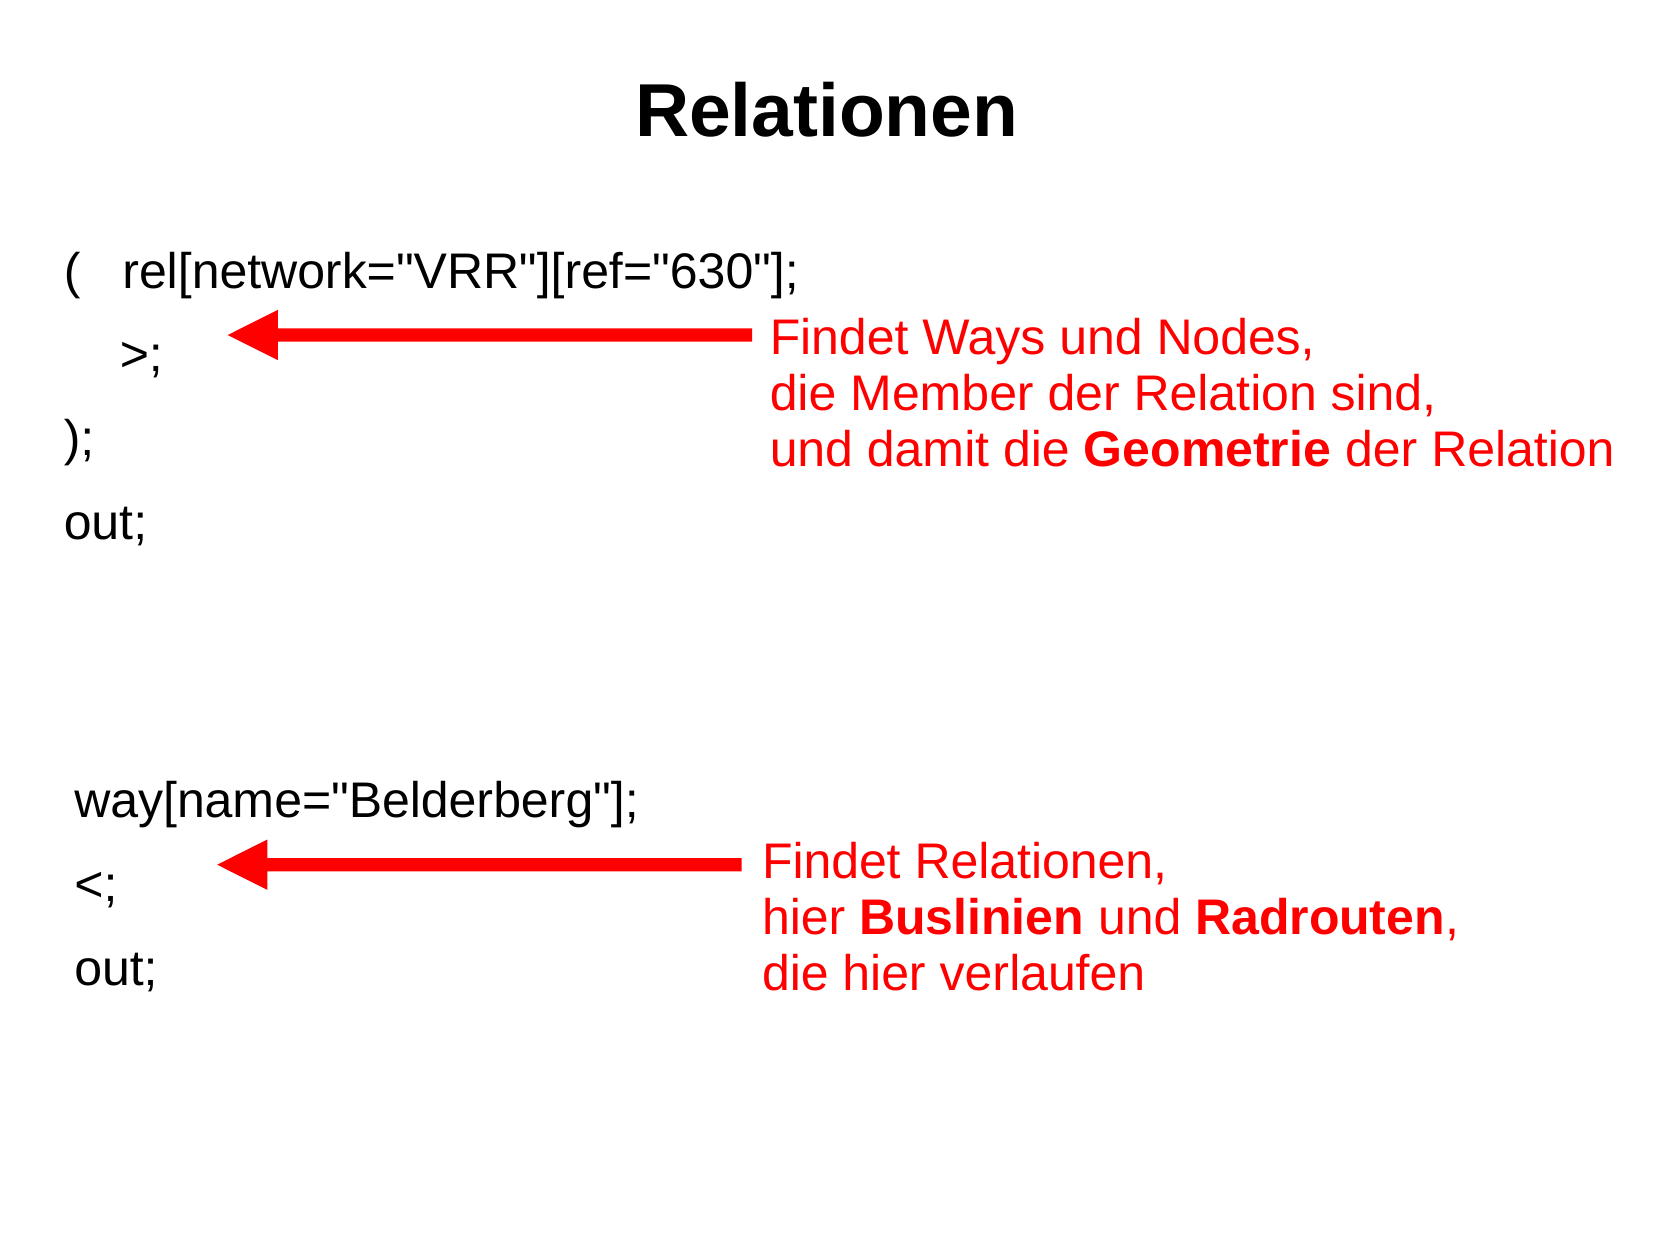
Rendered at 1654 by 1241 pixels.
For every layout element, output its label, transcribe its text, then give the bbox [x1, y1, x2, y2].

text_box Findet Relationen, hier Buslinien und Radrouten, die hier verlaufen [747, 826, 1475, 1009]
text_box Relationen [620, 61, 1034, 160]
text_box way[name="Belderberg"]; <; out; [59, 737, 853, 976]
text_box [217, 839, 742, 890]
text_box [227, 309, 753, 361]
text_box Findet Ways und Nodes, die Member der Relation sind, und damit die Geometrie der Relation [755, 301, 1630, 485]
text_box ( rel[network="VRR"][ref="630"]; >; ); out; [49, 207, 843, 530]
